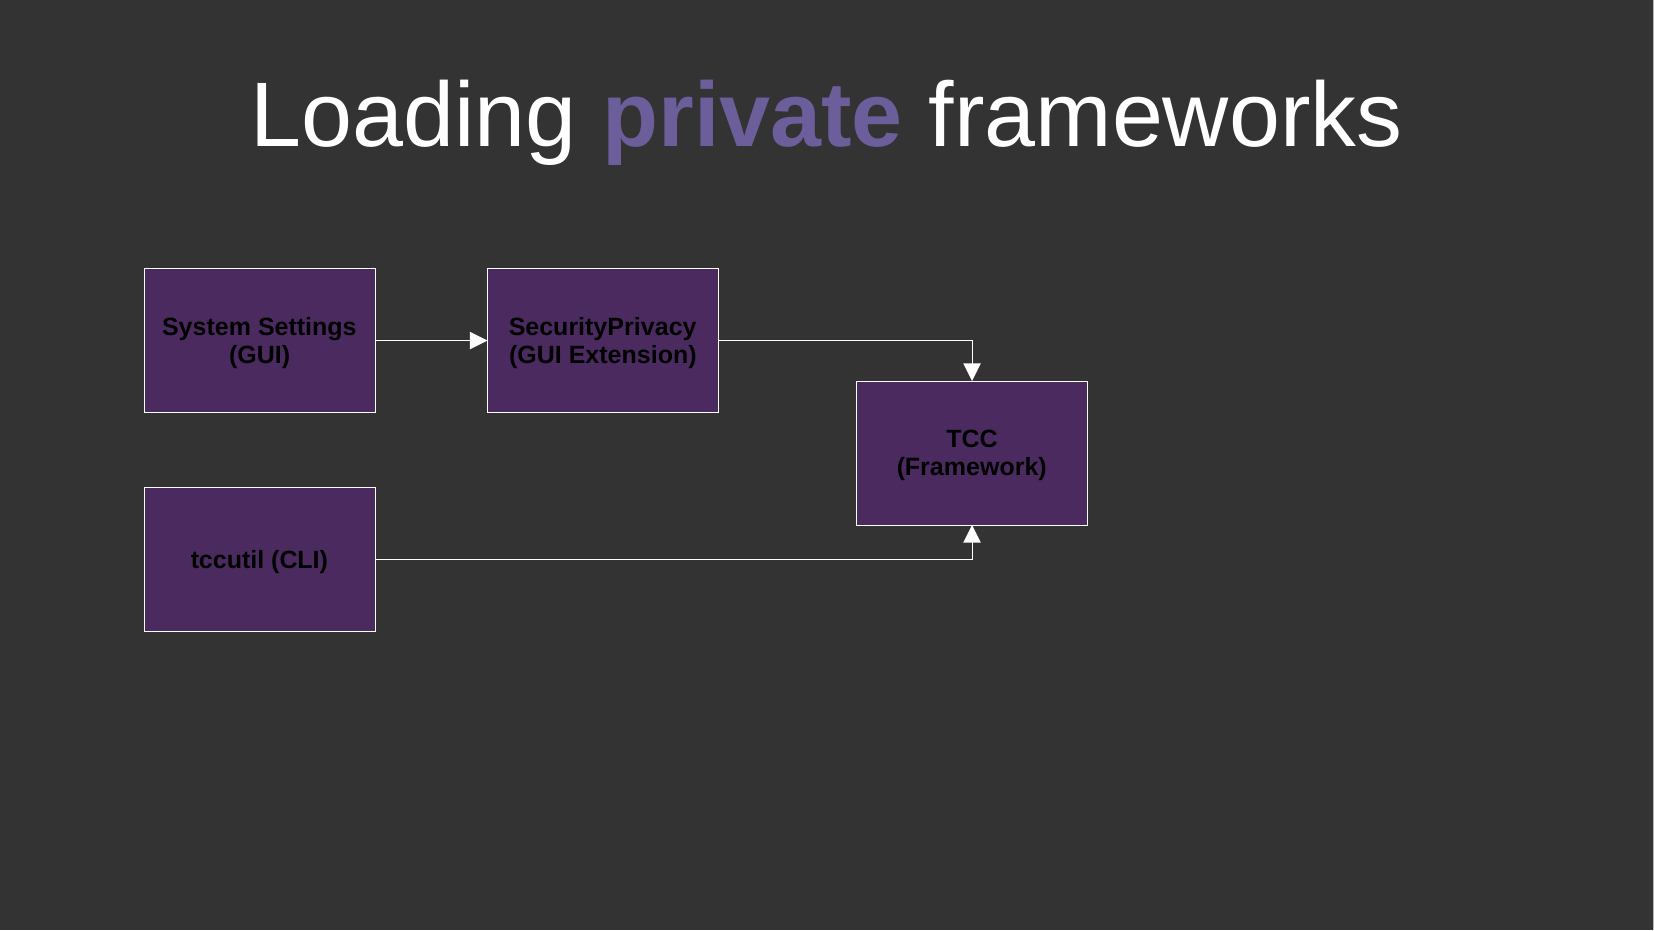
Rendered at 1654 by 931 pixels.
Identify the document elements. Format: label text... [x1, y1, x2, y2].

text_box tccutil (CLI) [144, 487, 376, 632]
text_box System Settings (GUI) [144, 268, 376, 413]
text_box SecurityPrivacy (GUI Extension) [487, 268, 719, 413]
text_box TCC (Framework) [856, 381, 1088, 526]
title Loading private frameworks [82, 37, 1571, 193]
